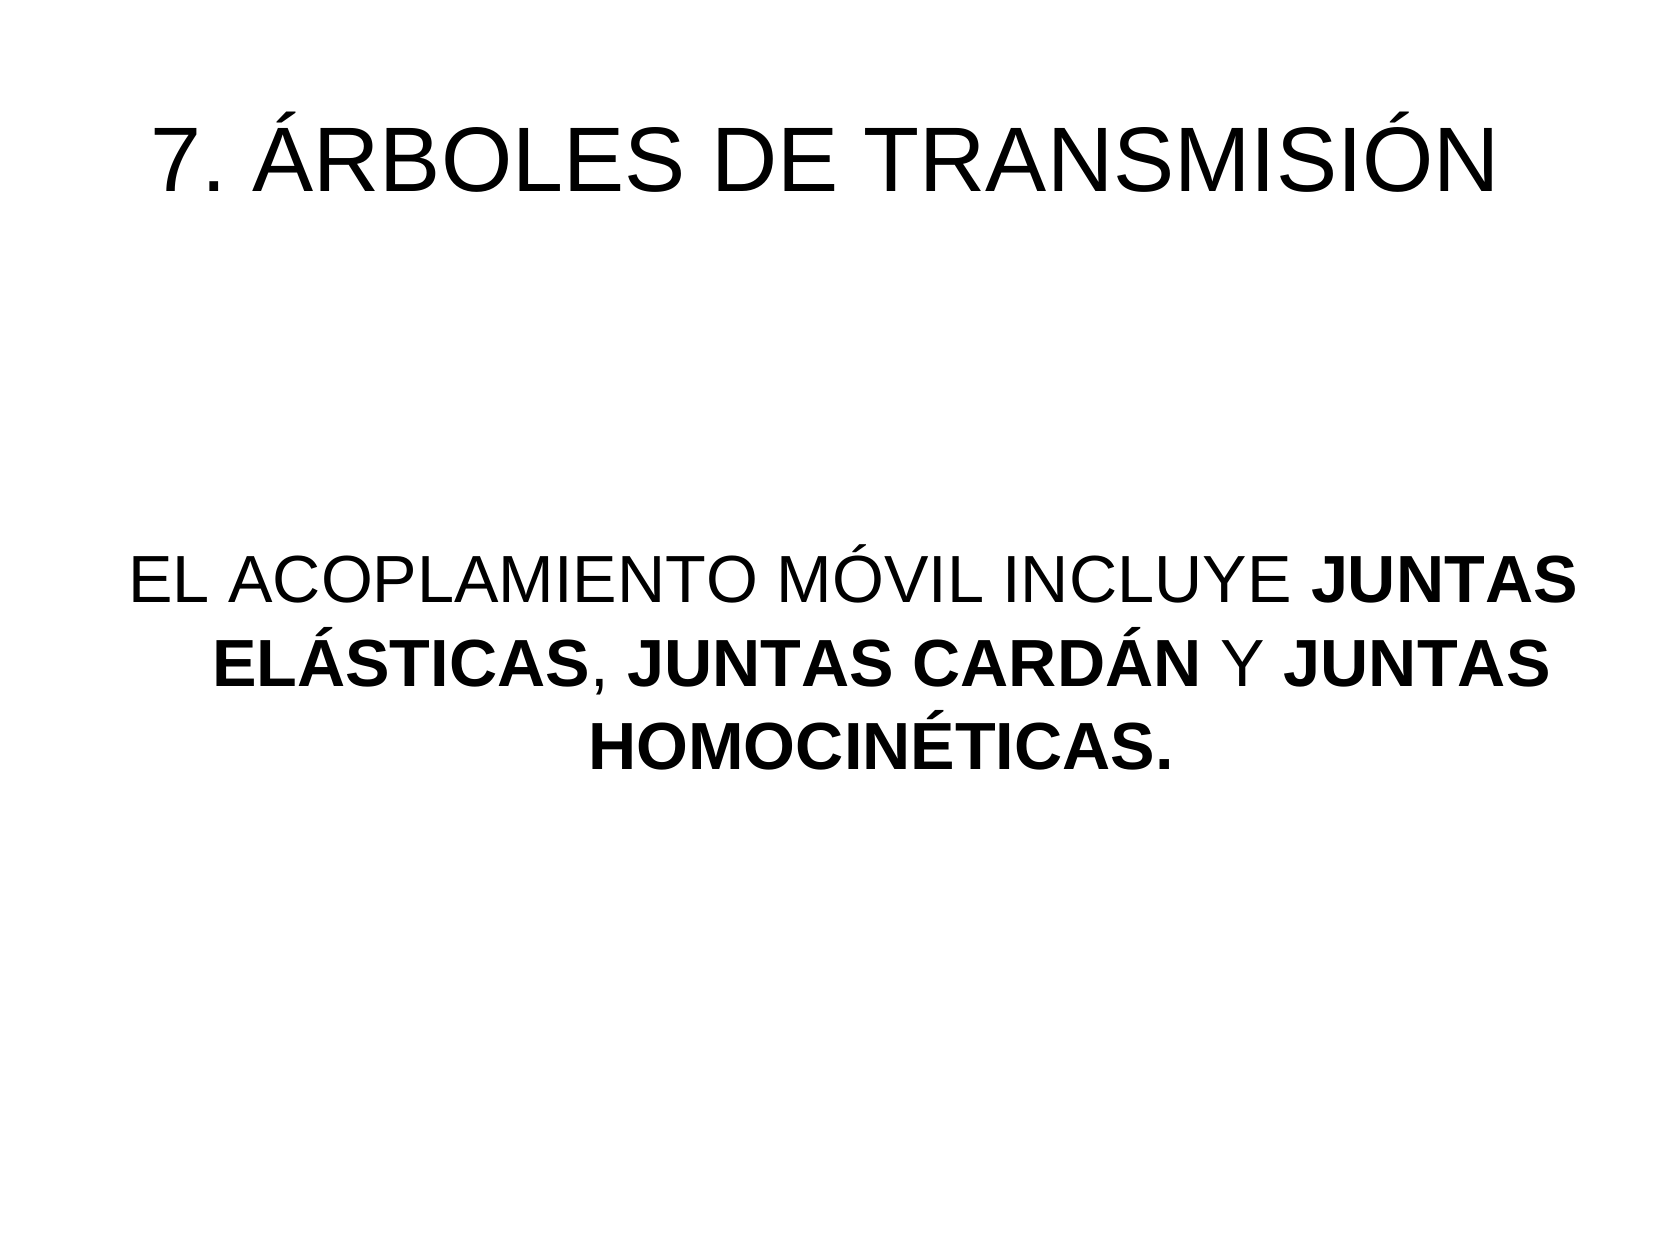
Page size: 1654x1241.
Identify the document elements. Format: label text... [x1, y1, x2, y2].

subtitle EL ACOPLAMIENTO MÓVIL INCLUYE JUNTAS ELÁSTICAS, JUNTAS CARDÁN Y JUNTAS HOMOCINÉTICAS. [82, 290, 1625, 1109]
title 7. ÁRBOLES DE TRANSMISIÓN [82, 38, 1571, 268]
